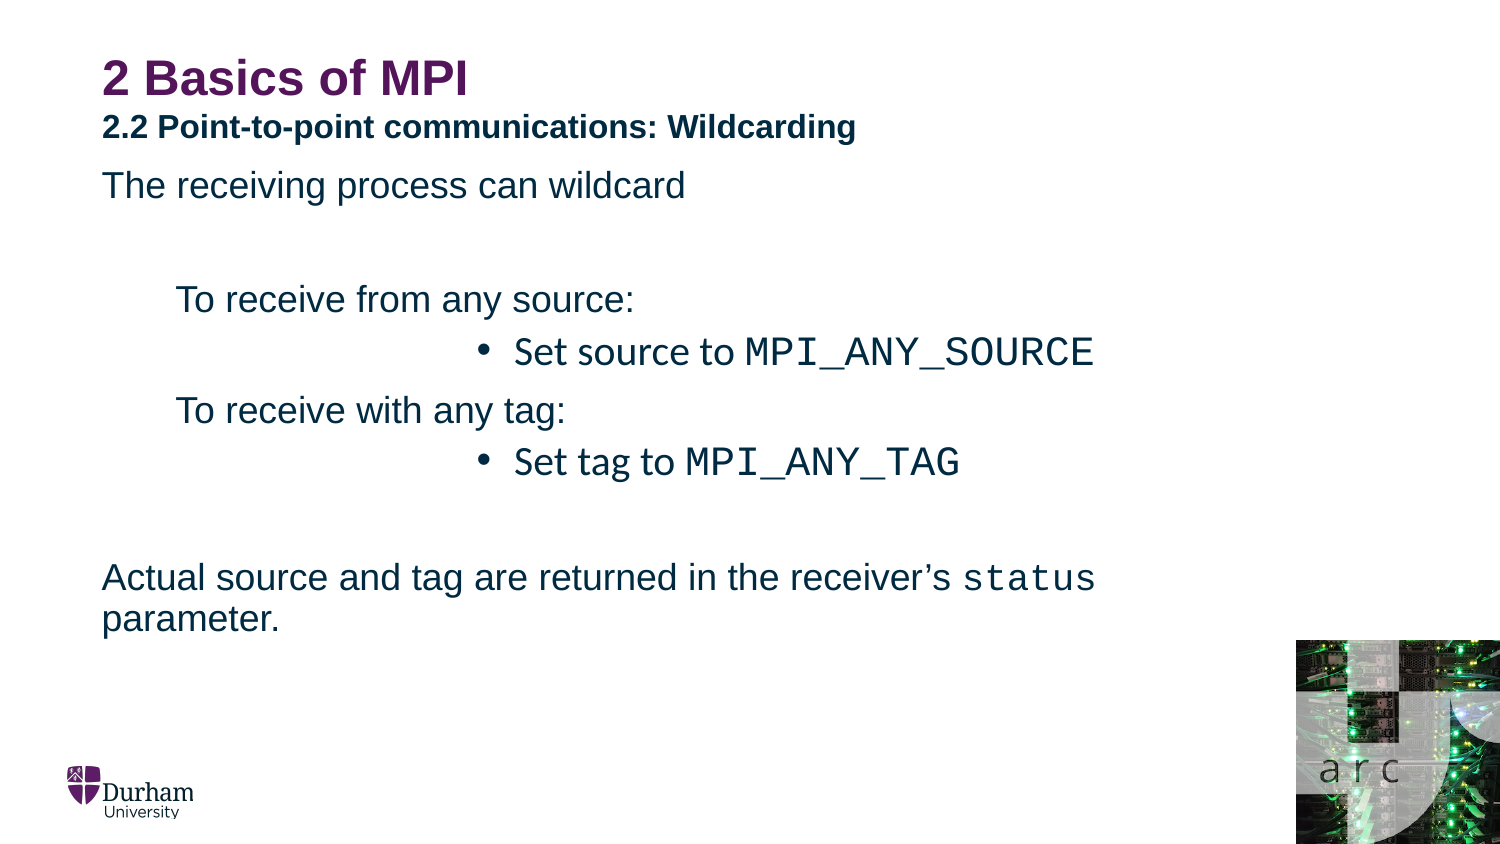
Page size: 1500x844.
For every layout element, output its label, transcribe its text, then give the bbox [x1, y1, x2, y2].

list The receiving process can wildcard To receive from any source: Set source to MPI_ANY_SOURCE To receive with any tag: Set tag to MPI_ANY_TAG Actual source and tag are returned in the receiver’s status parameter. [101, 166, 1215, 751]
picture [1296, 640, 1500, 844]
picture [67, 766, 193, 819]
title 2 Basics of MPI 2.2 Point-to-point communications: Wildcarding [101, 45, 1399, 187]
